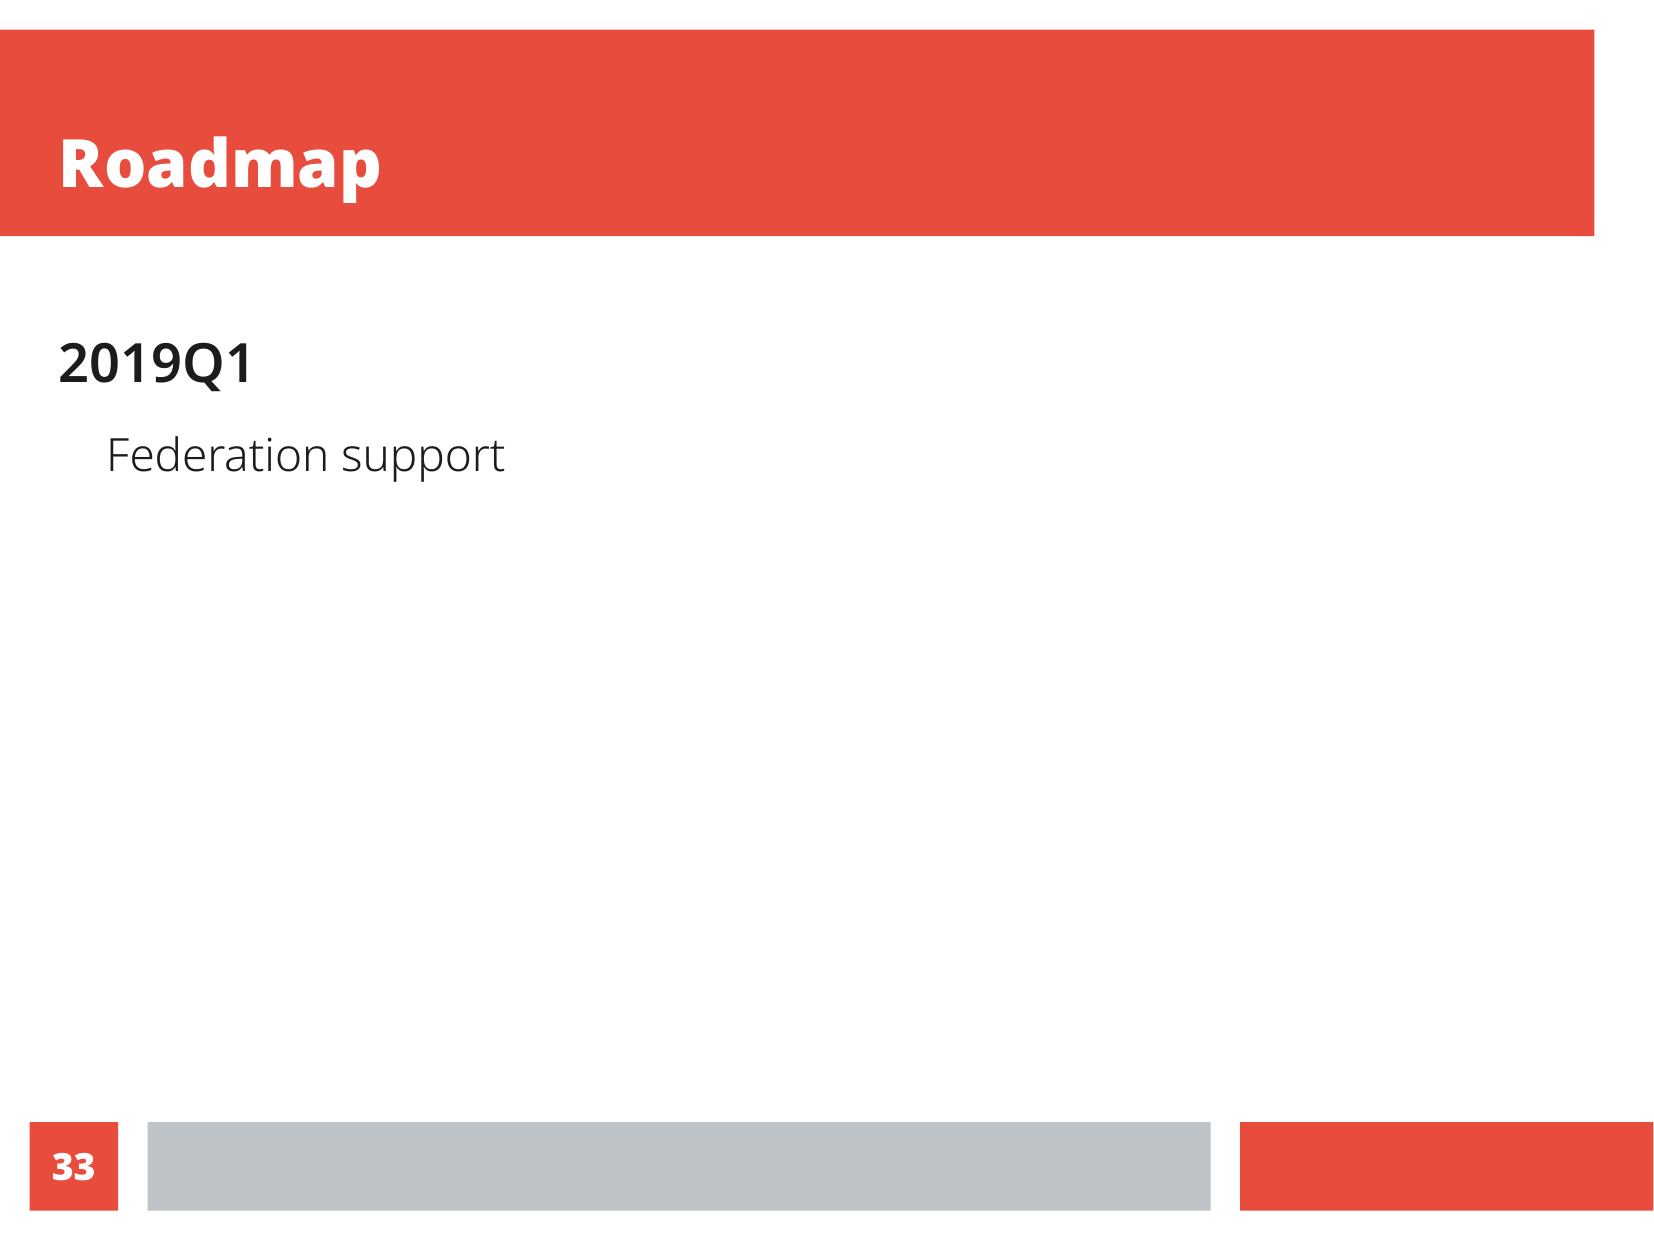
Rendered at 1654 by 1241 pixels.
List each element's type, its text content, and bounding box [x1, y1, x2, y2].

list 2019Q1 Federation support [59, 324, 1565, 1093]
title Roadmap [59, 59, 1595, 207]
